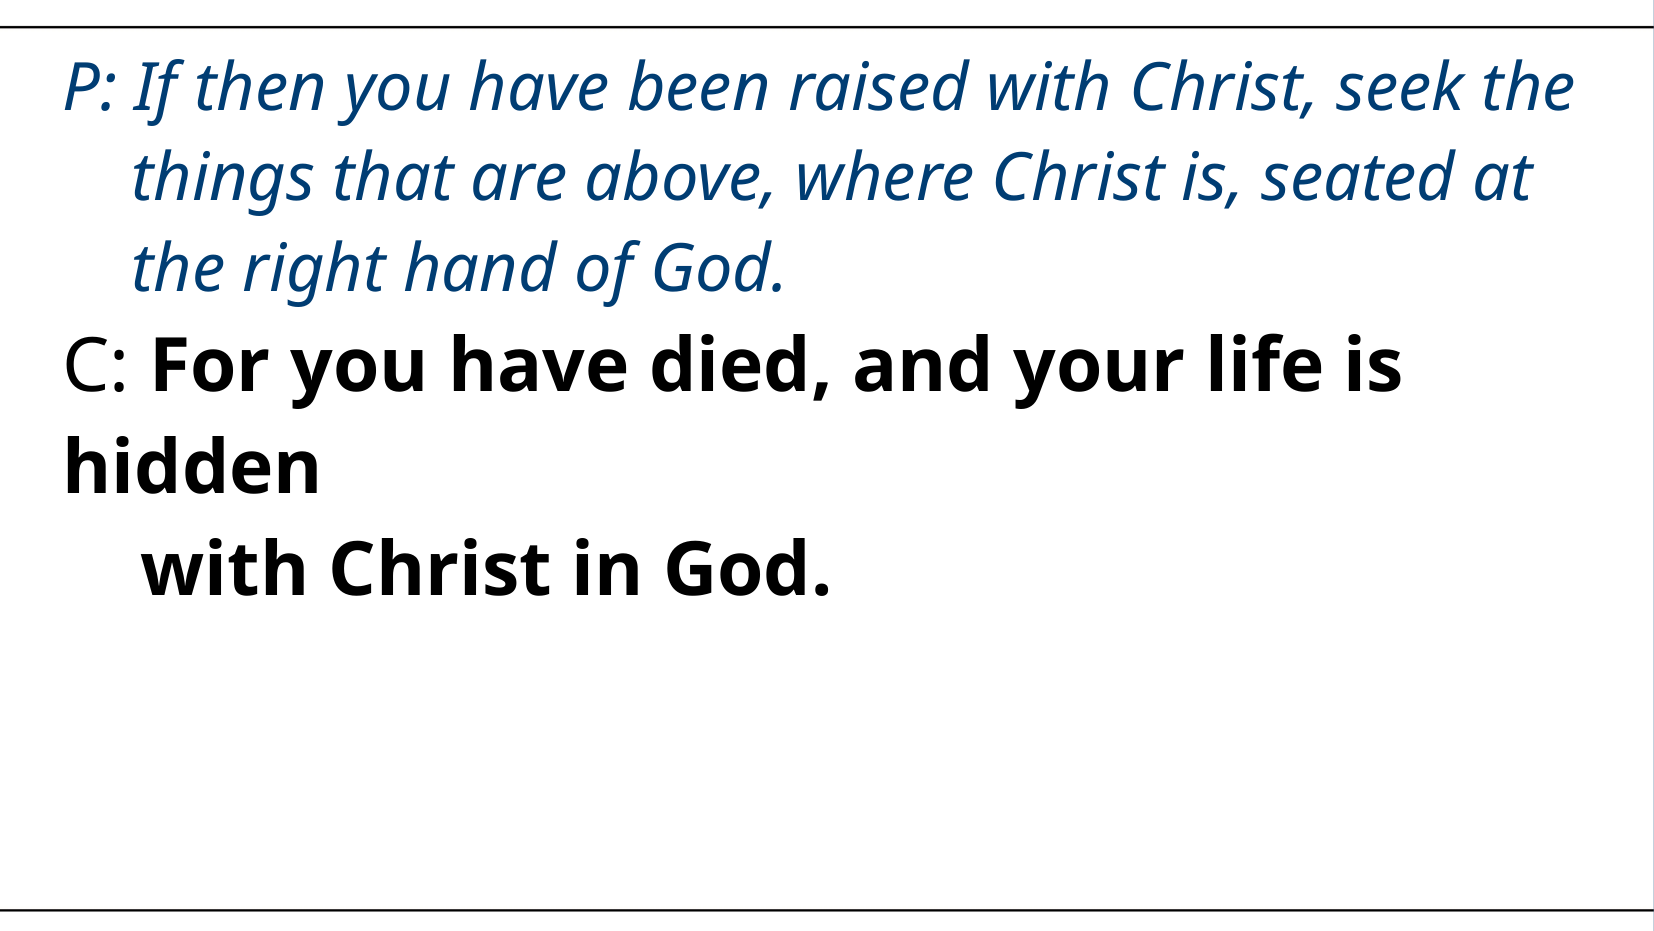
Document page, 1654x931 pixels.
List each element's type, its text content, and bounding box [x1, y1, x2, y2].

text_box P: If then you have been raised with Christ, seek the things that are above, where Christ is, seated at the right hand of God. C: For you have died, and your life is hidden with Christ in God. [47, 31, 1623, 513]
picture [0, 0, 1654, 931]
